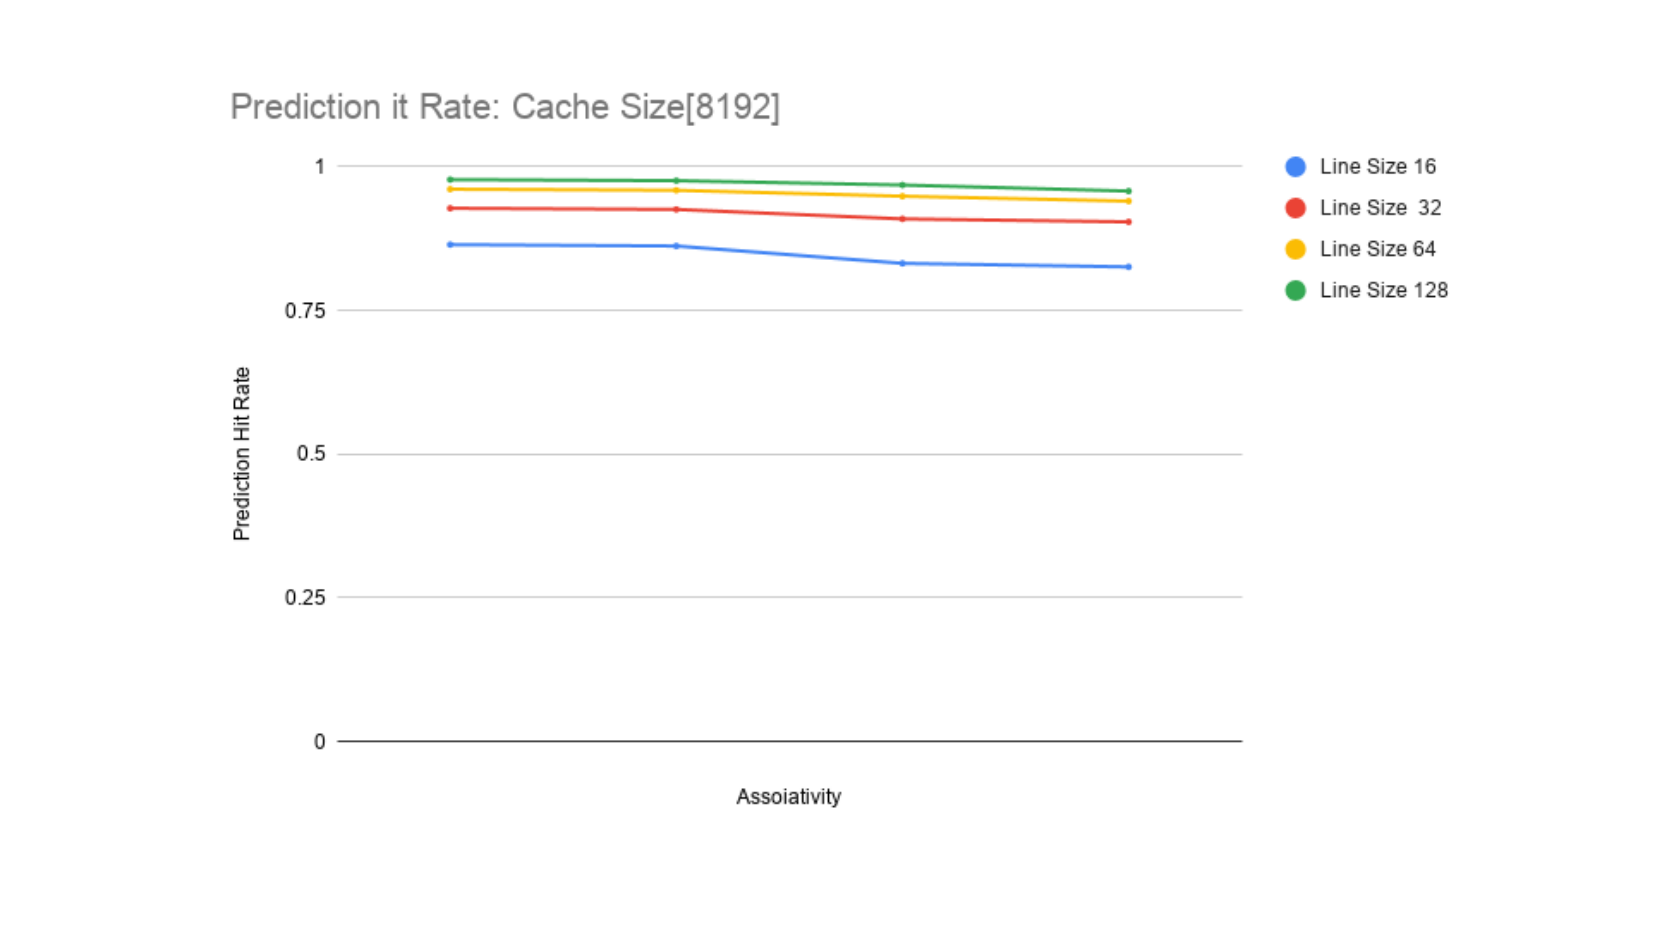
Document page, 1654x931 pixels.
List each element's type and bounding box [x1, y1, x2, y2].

picture [191, 47, 1489, 849]
